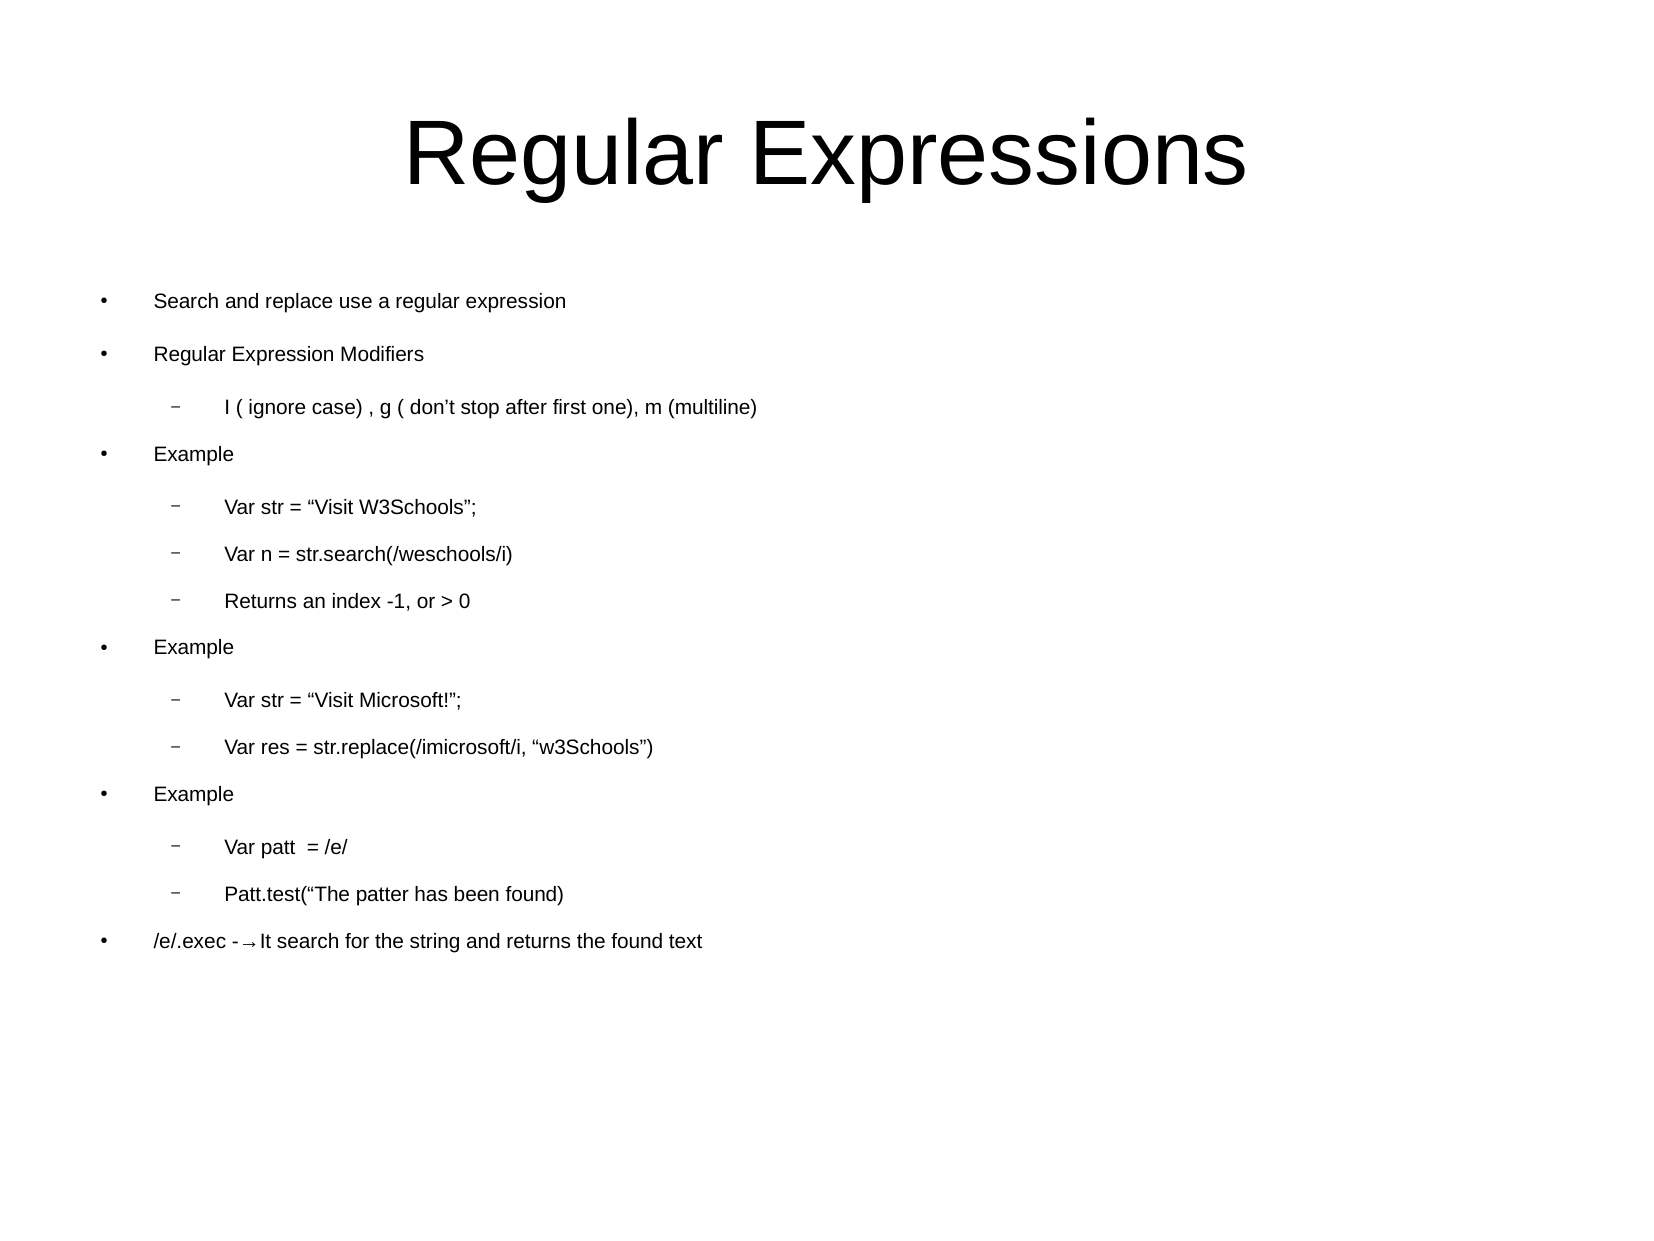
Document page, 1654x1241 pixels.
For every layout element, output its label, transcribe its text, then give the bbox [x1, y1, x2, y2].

title Regular Expressions [82, 49, 1571, 257]
list Search and replace use a regular expression Regular Expression Modifiers I ( ignore case) , g ( don’t stop after first one), m (multiline) Example Var str = “Visit W3Schools”; Var n = str.search(/weschools/i) Returns an index -1, or > 0 Example Var str = “Visit Microsoft!”; Var res = str.replace(/imicrosoft/i, “w3Schools”) Example Var patt = /e/ Patt.test(“The patter has been found) /e/.exec -→It search for the string and returns the found text [82, 290, 1571, 1010]
